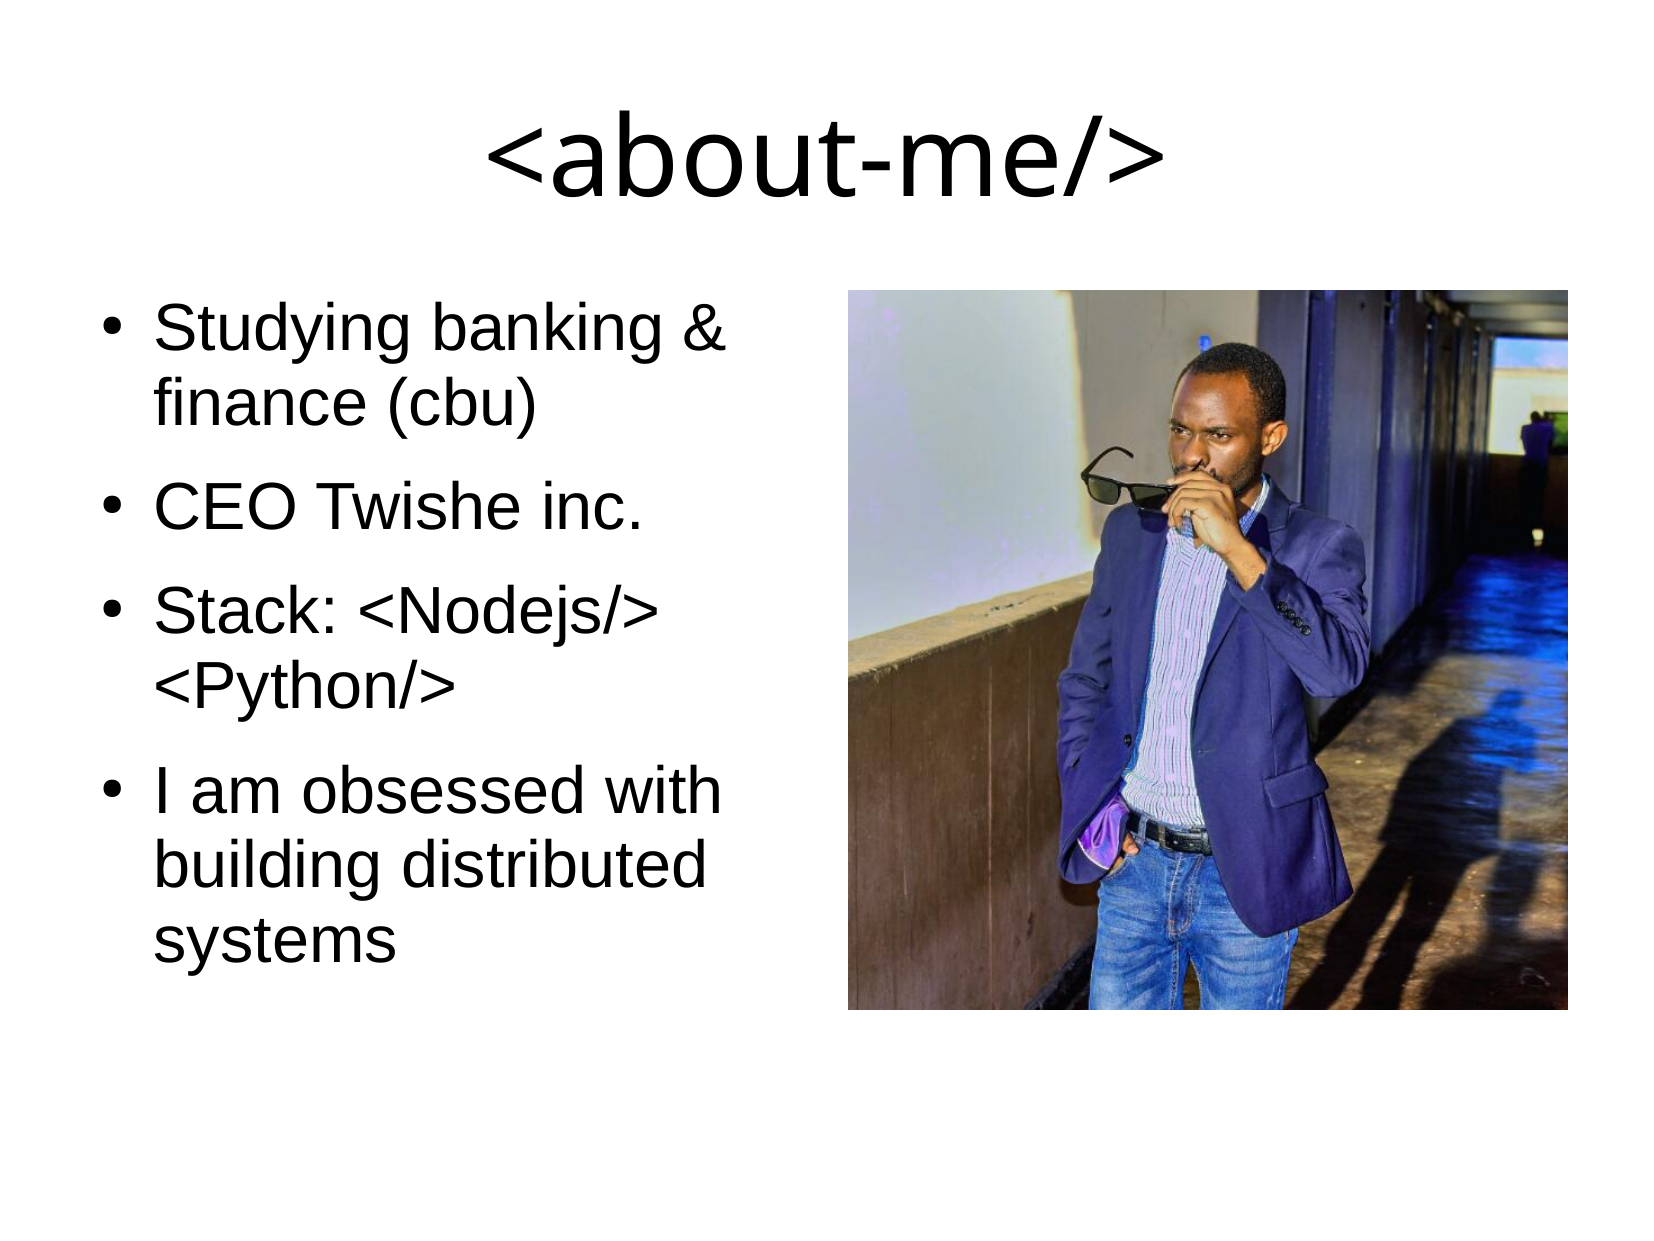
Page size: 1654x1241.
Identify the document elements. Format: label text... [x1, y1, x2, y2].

title <about-me/> [82, 49, 1571, 257]
list Studying banking & finance (cbu) CEO Twishe inc. Stack: <Nodejs/> <Python/> I am obsessed with building distributed systems [82, 290, 809, 1010]
picture [848, 290, 1568, 1010]
